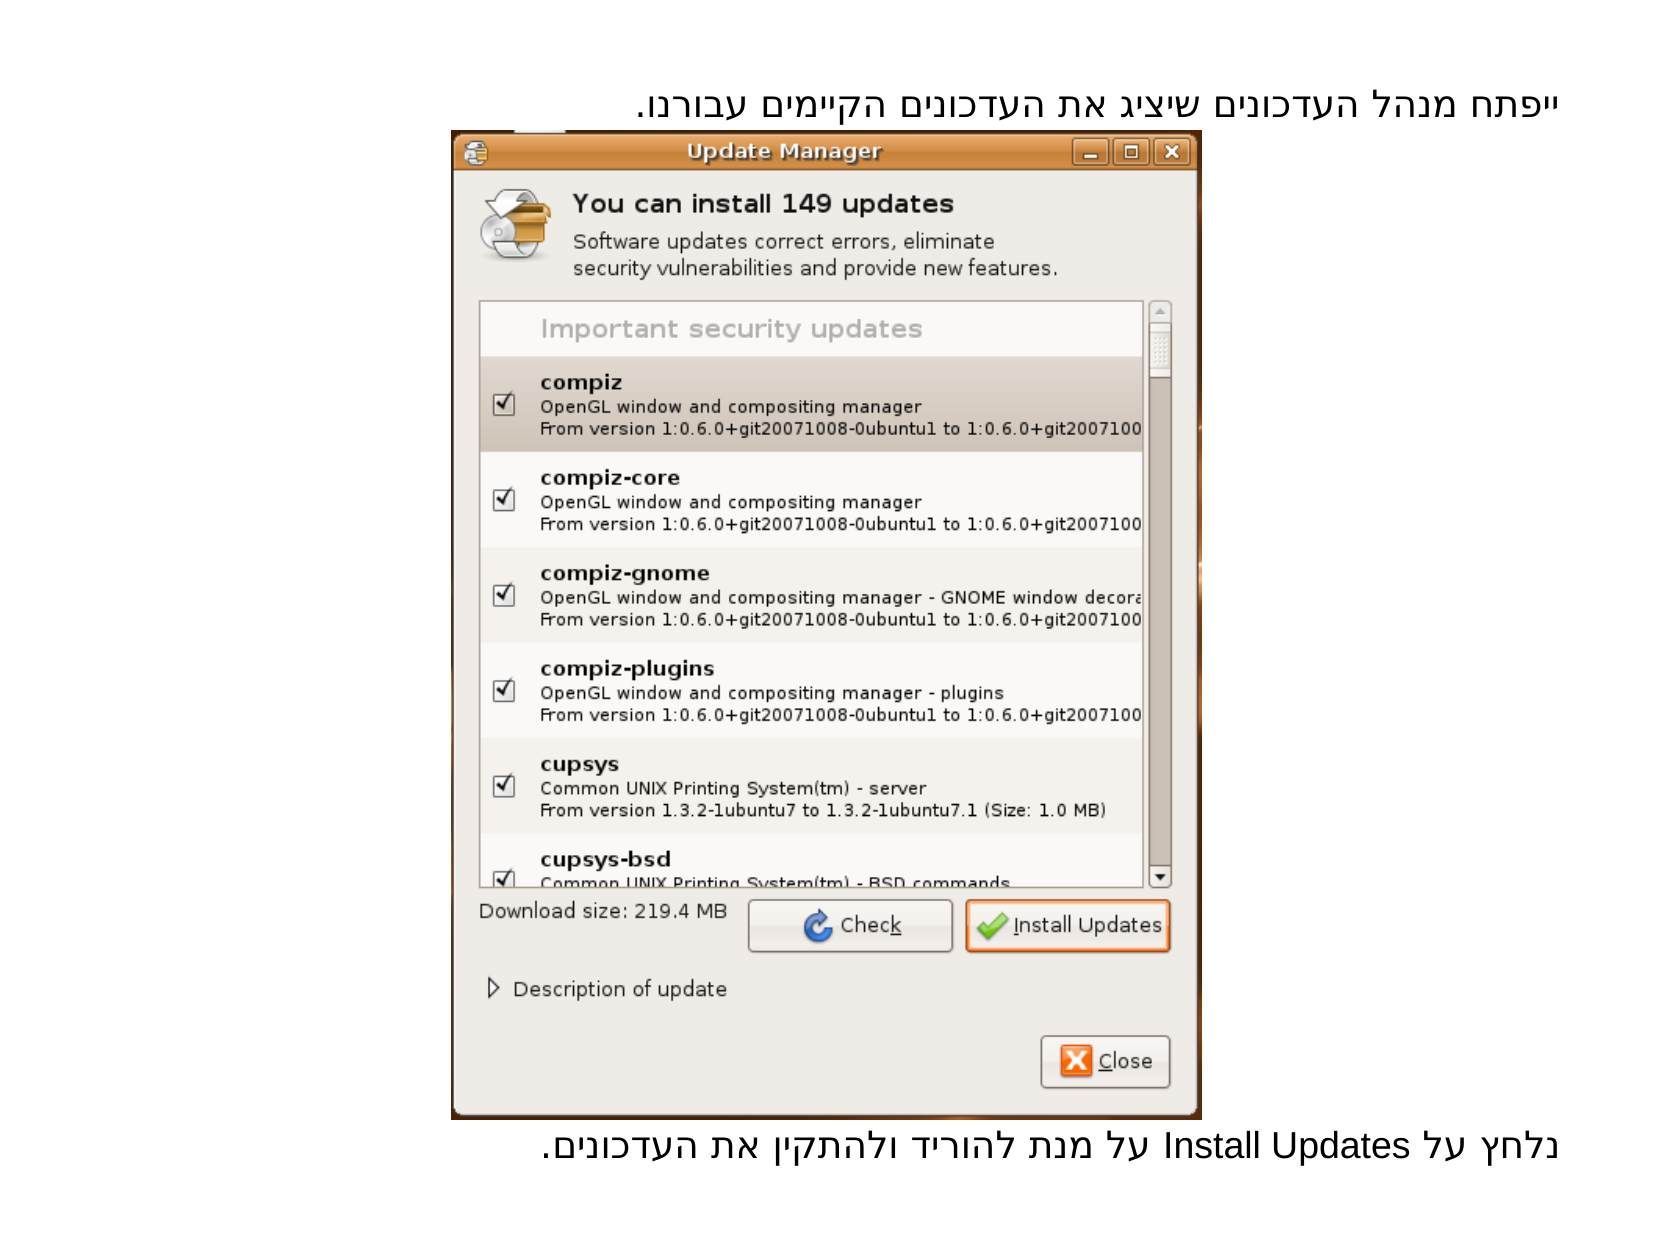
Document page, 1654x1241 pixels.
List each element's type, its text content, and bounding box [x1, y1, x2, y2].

picture [451, 130, 1202, 1120]
text_box ייפתח מנהל העדכונים שיציג את העדכונים הקיימים עבורנו. [225, 75, 1576, 136]
text_box נלחץ על Install Updates על מנת להוריד ולהתקין את העדכונים. [75, 1116, 1576, 1241]
